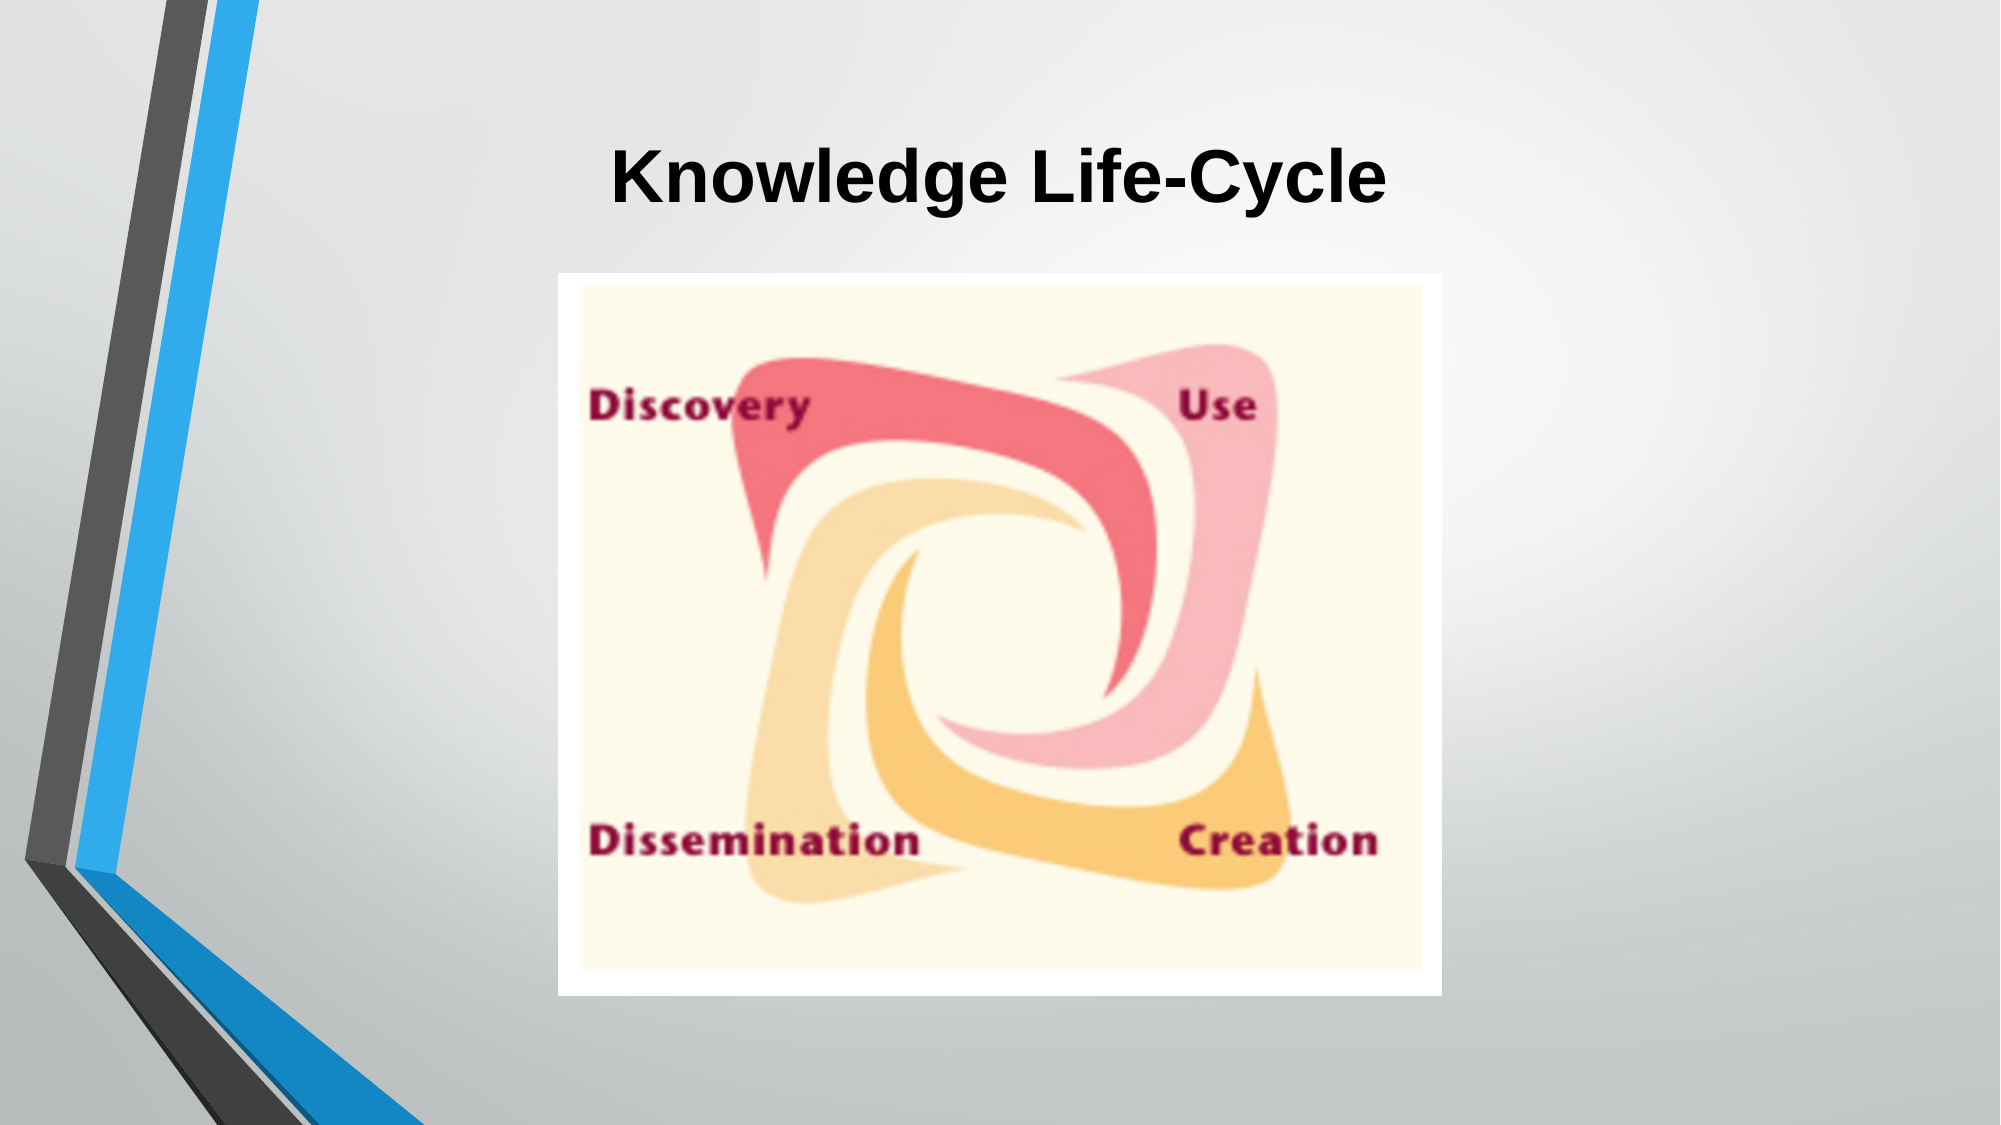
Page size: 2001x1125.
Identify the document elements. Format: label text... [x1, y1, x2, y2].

picture [558, 273, 1442, 996]
title Knowledge Life-Cycle [324, 45, 1675, 233]
